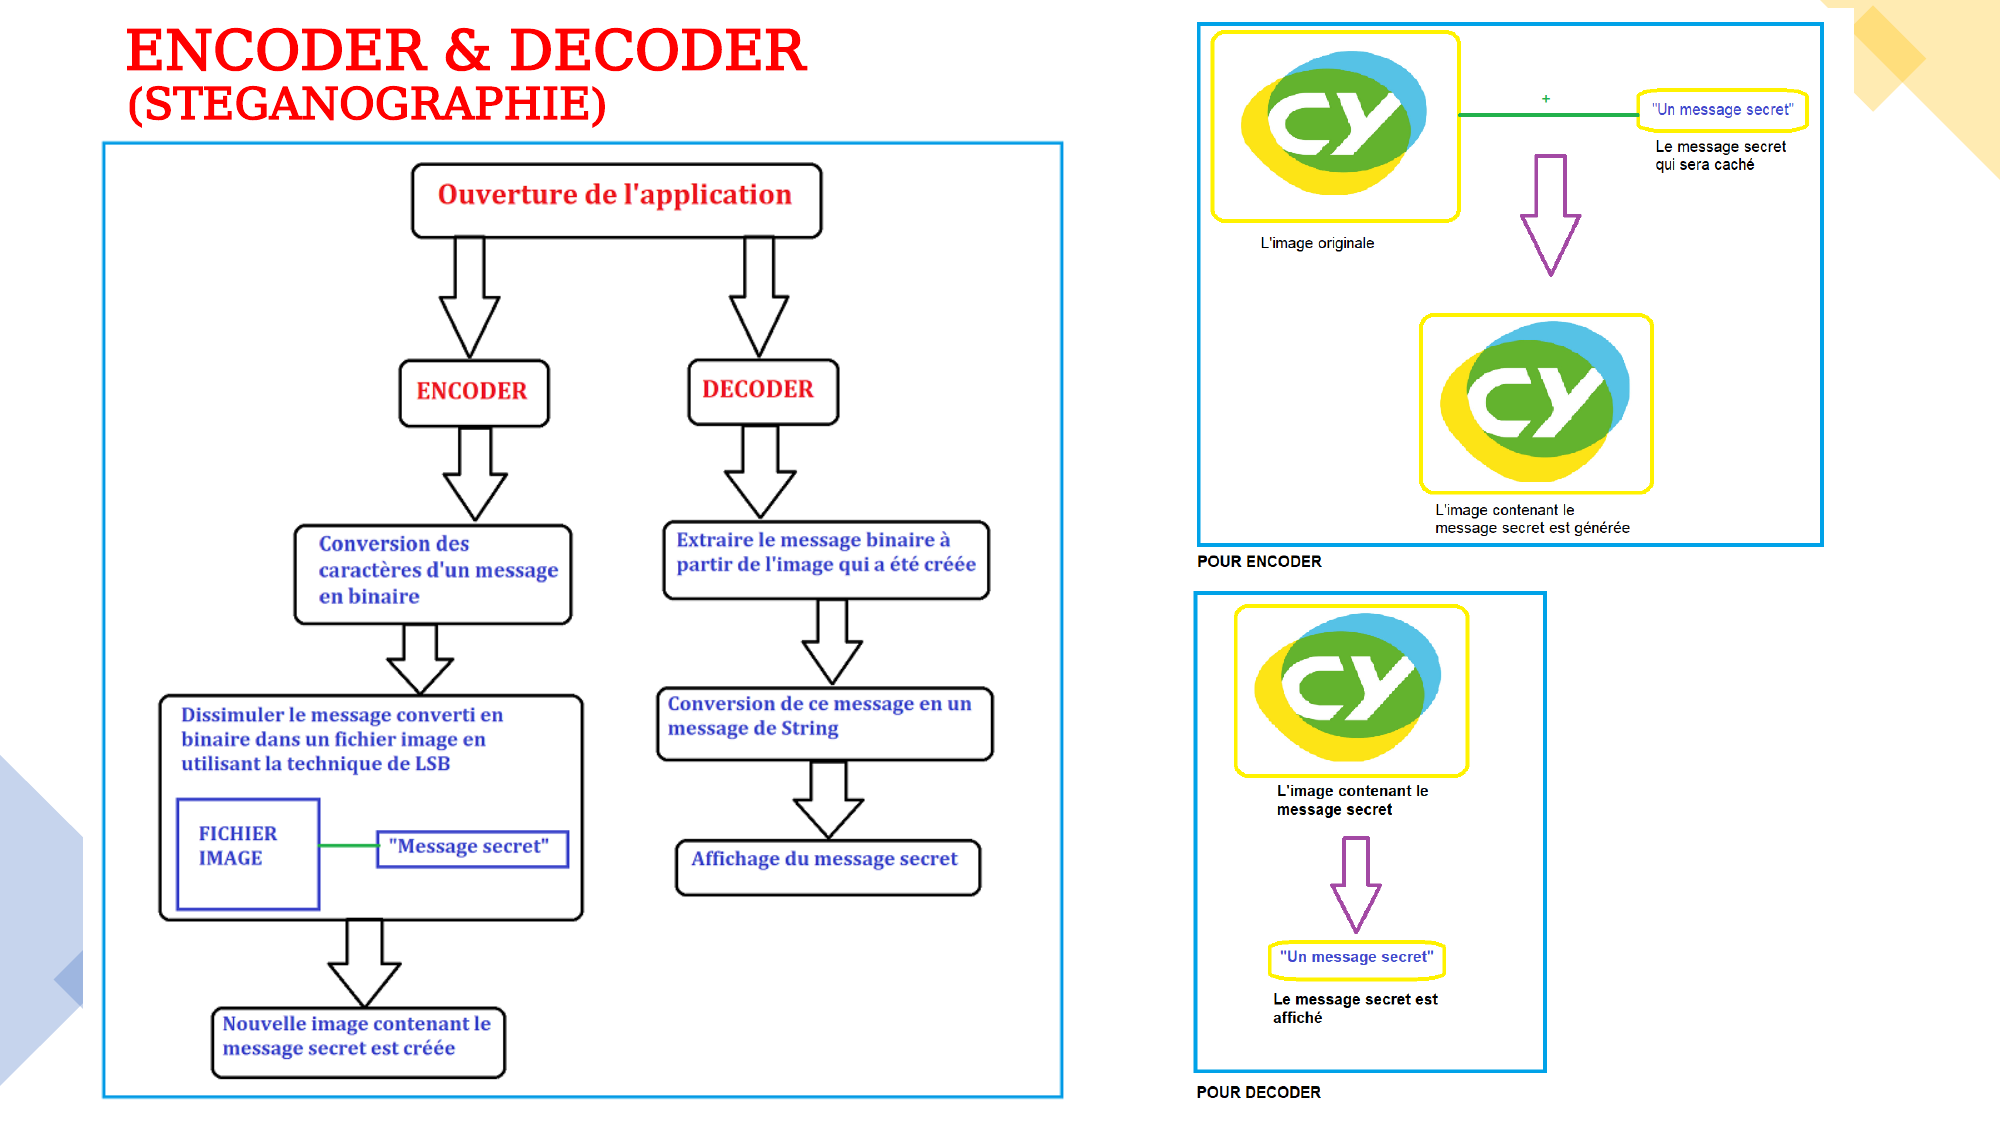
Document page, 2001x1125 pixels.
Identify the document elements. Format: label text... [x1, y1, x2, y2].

title ENCODER & DECODER (STEGANOGRAPHIE) [110, 14, 1163, 137]
picture [83, 136, 1081, 1113]
picture [1163, 8, 1854, 1113]
text_box [0, 0, 2000, 1125]
